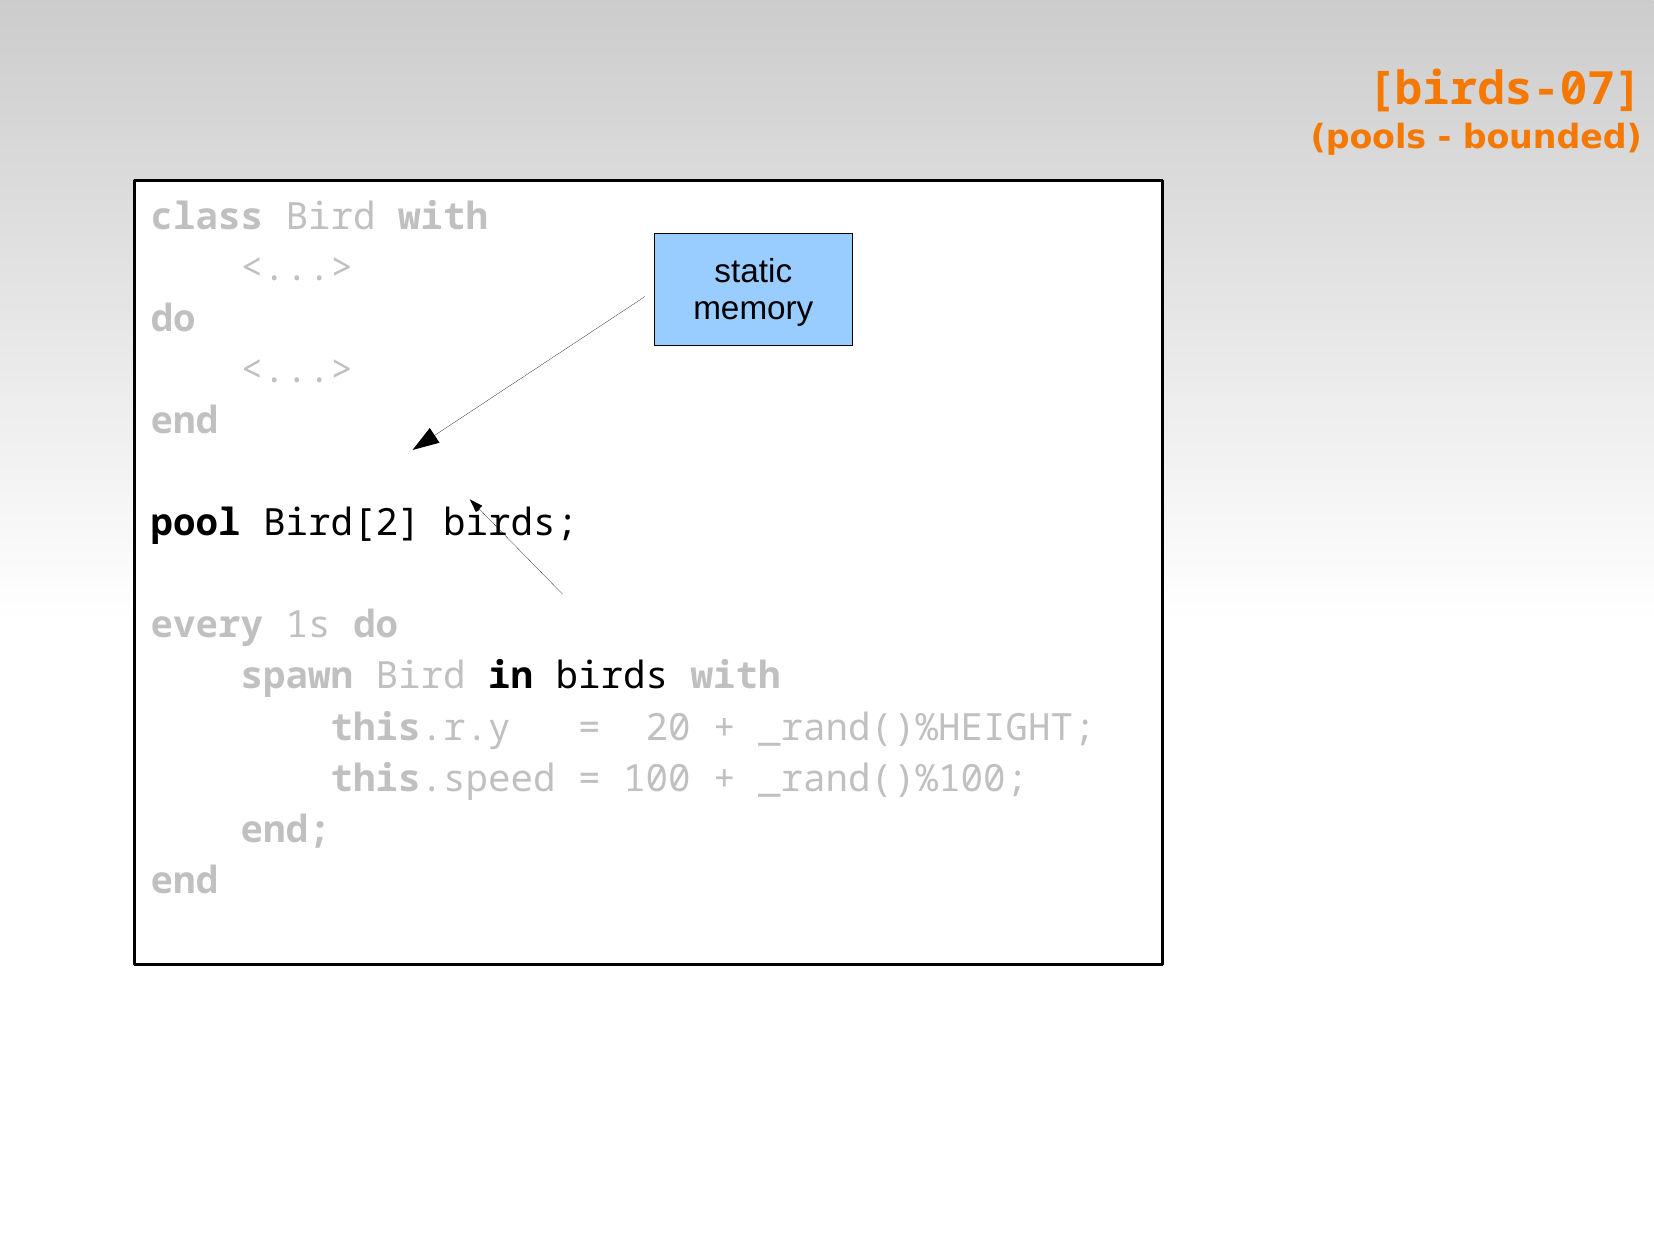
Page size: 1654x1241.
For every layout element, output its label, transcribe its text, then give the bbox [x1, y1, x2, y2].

text_box class Bird with <...> do <...> end pool Bird[2] birds; every 1s do spawn Bird in birds with this.r.y = 20 + _rand()%HEIGHT; this.speed = 100 + _rand()%100; end; end [134, 180, 1163, 868]
text_box static memory [654, 233, 853, 346]
title [birds-07] (pools - bounded) [154, 2, 1643, 210]
